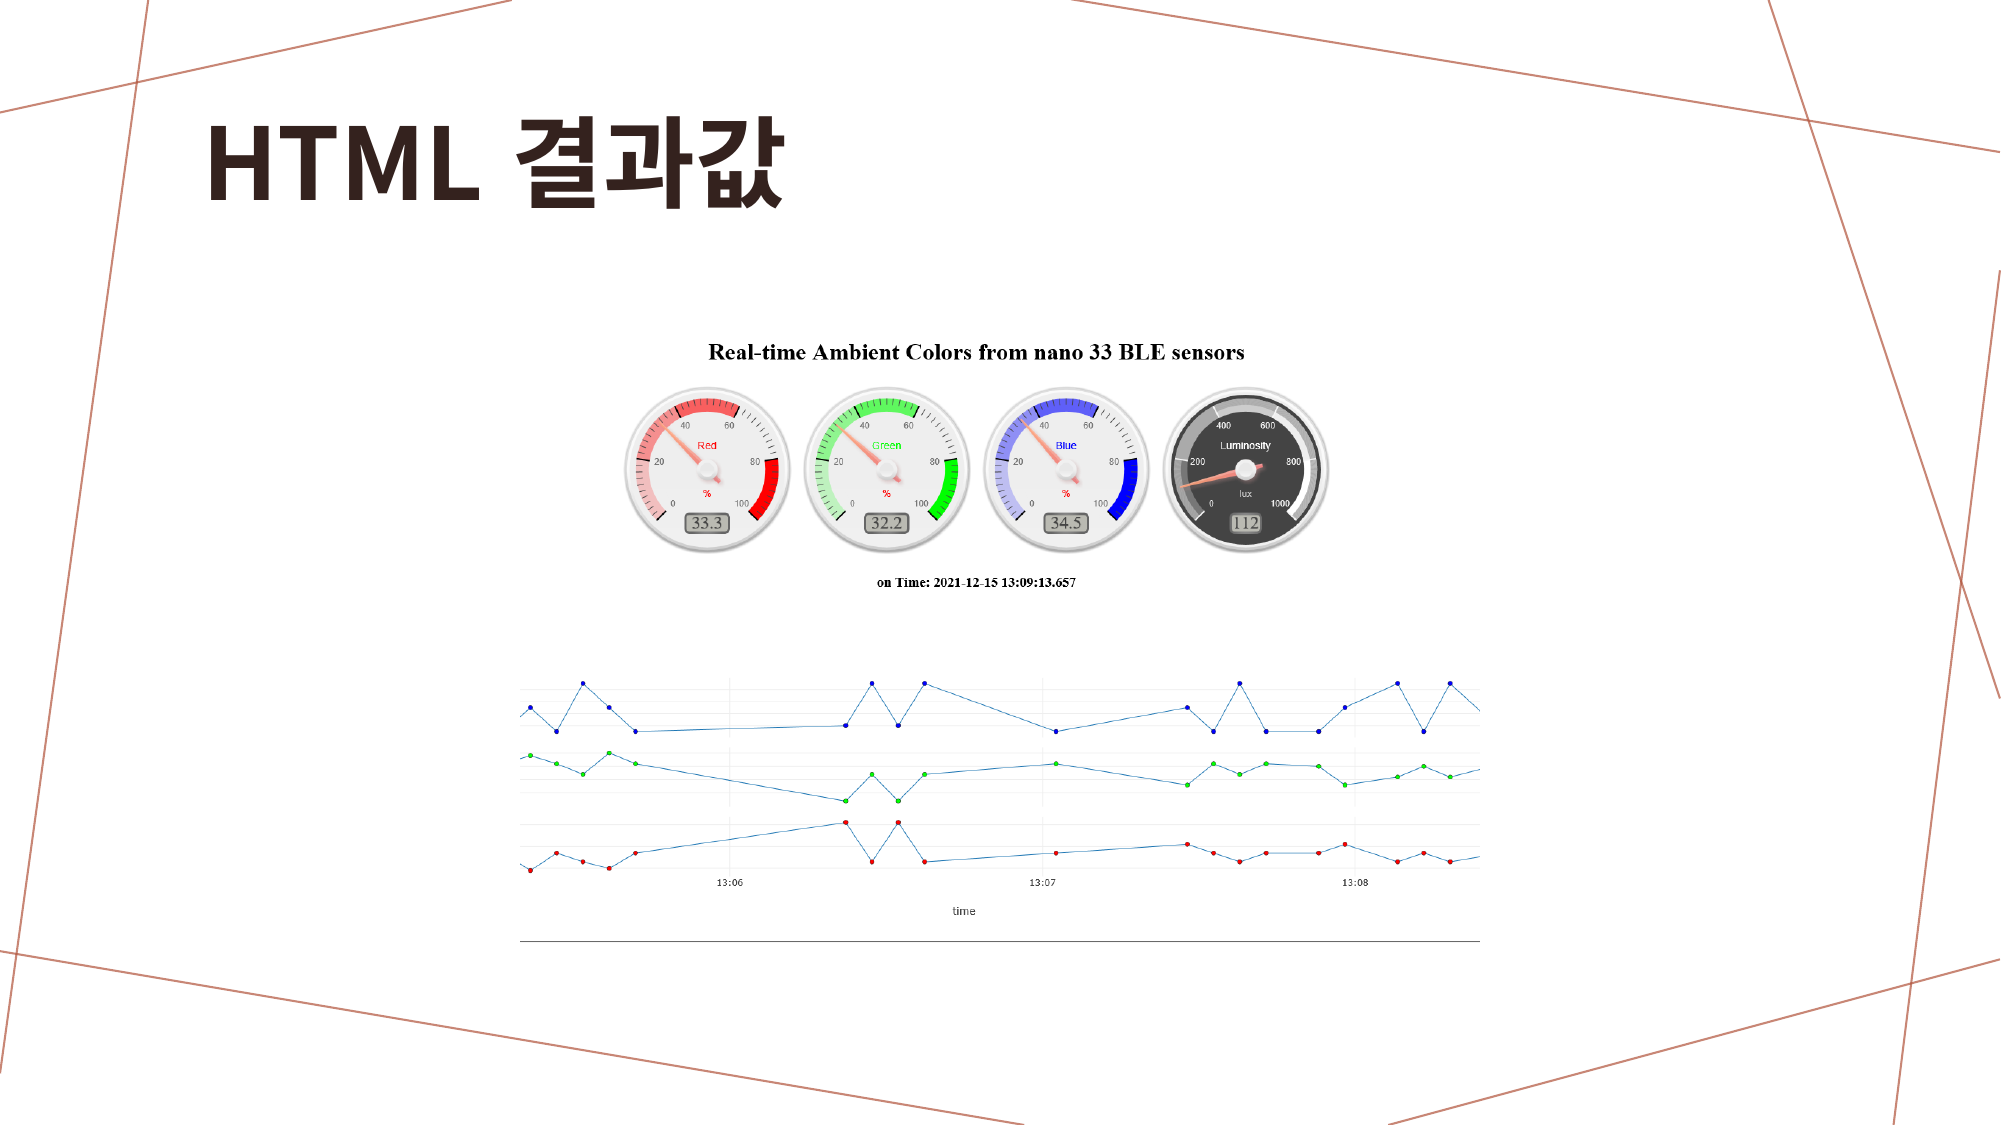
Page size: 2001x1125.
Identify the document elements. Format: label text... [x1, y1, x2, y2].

title HTML 결과값 [187, 87, 1813, 315]
picture [520, 329, 1480, 990]
